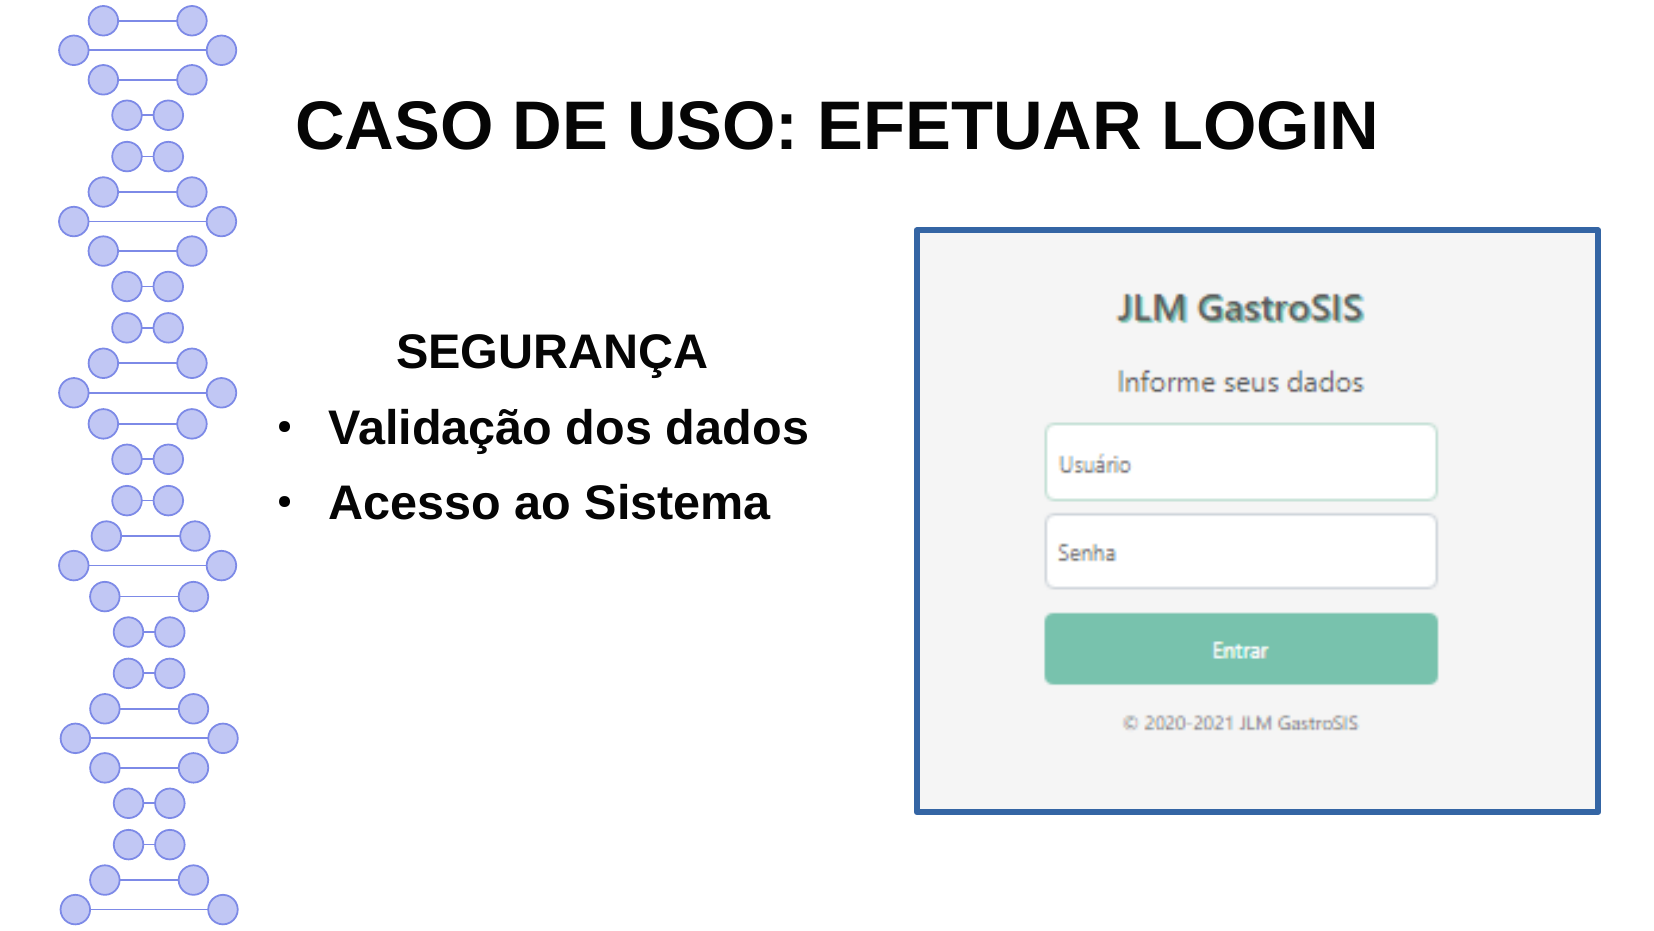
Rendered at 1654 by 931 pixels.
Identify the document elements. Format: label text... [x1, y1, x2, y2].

picture [919, 233, 1596, 810]
list SEGURANÇA Validação dos dados Acesso ao Sistema [259, 324, 880, 532]
title Caso de Uso: Efetuar Login [295, 73, 1506, 178]
